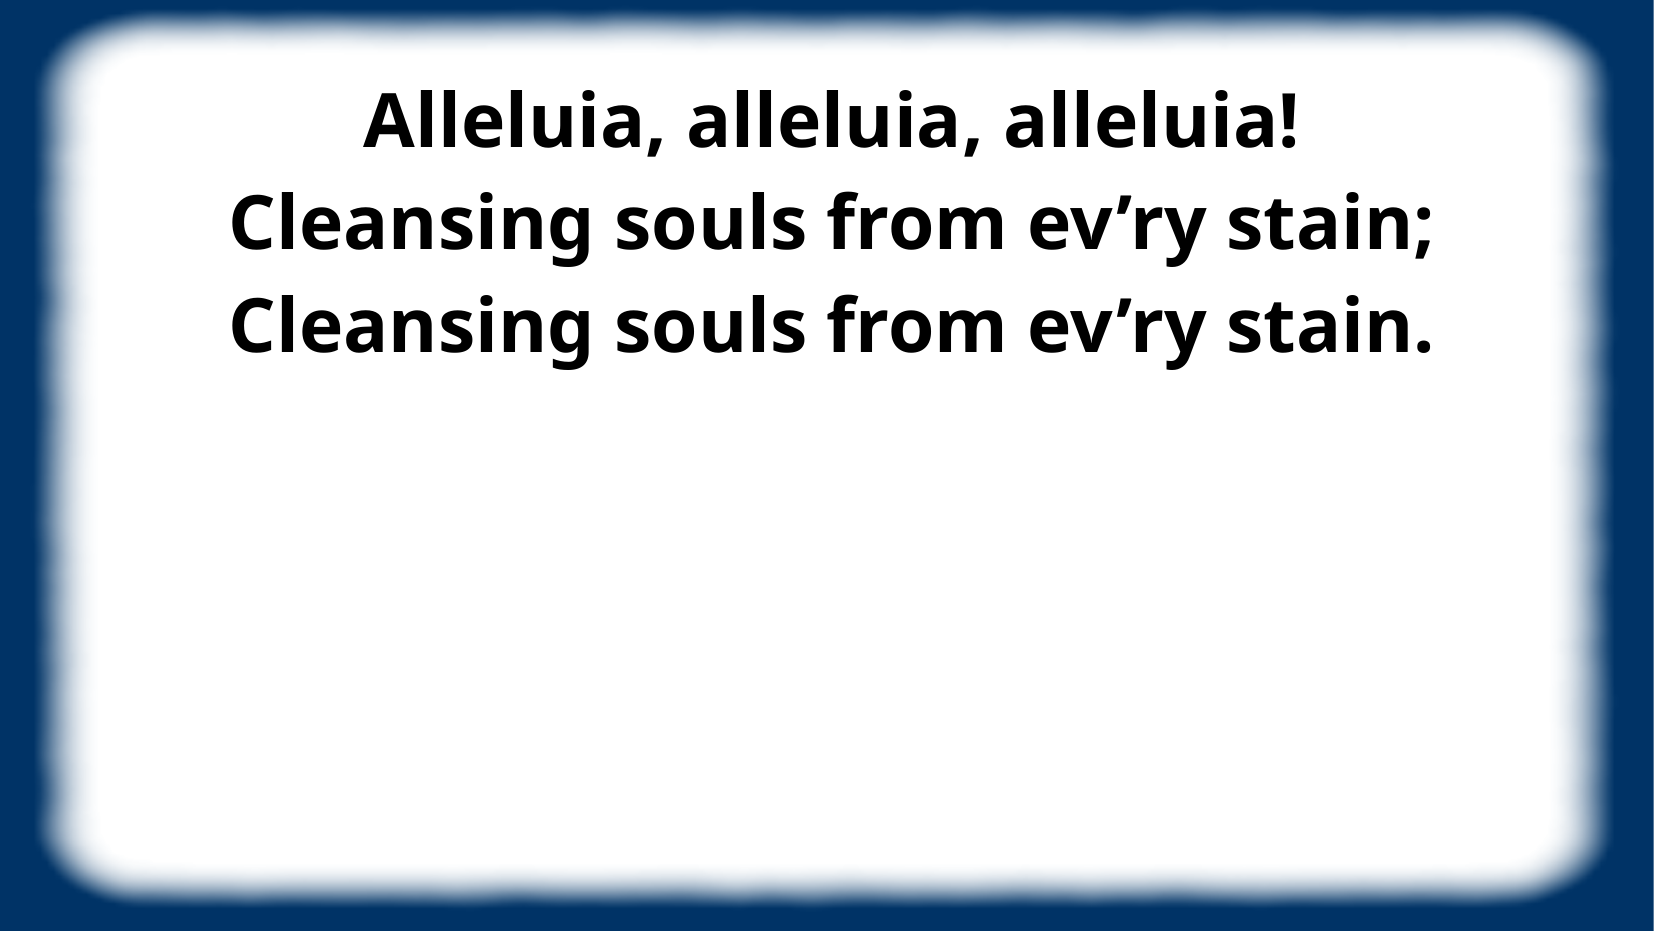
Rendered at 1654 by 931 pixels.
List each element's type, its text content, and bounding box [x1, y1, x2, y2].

text_box Alleluia, alleluia, alleluia! Cleansing souls from ev’ry stain; Cleansing souls from ev’ry stain. [75, 60, 1591, 475]
picture [0, 0, 1654, 931]
